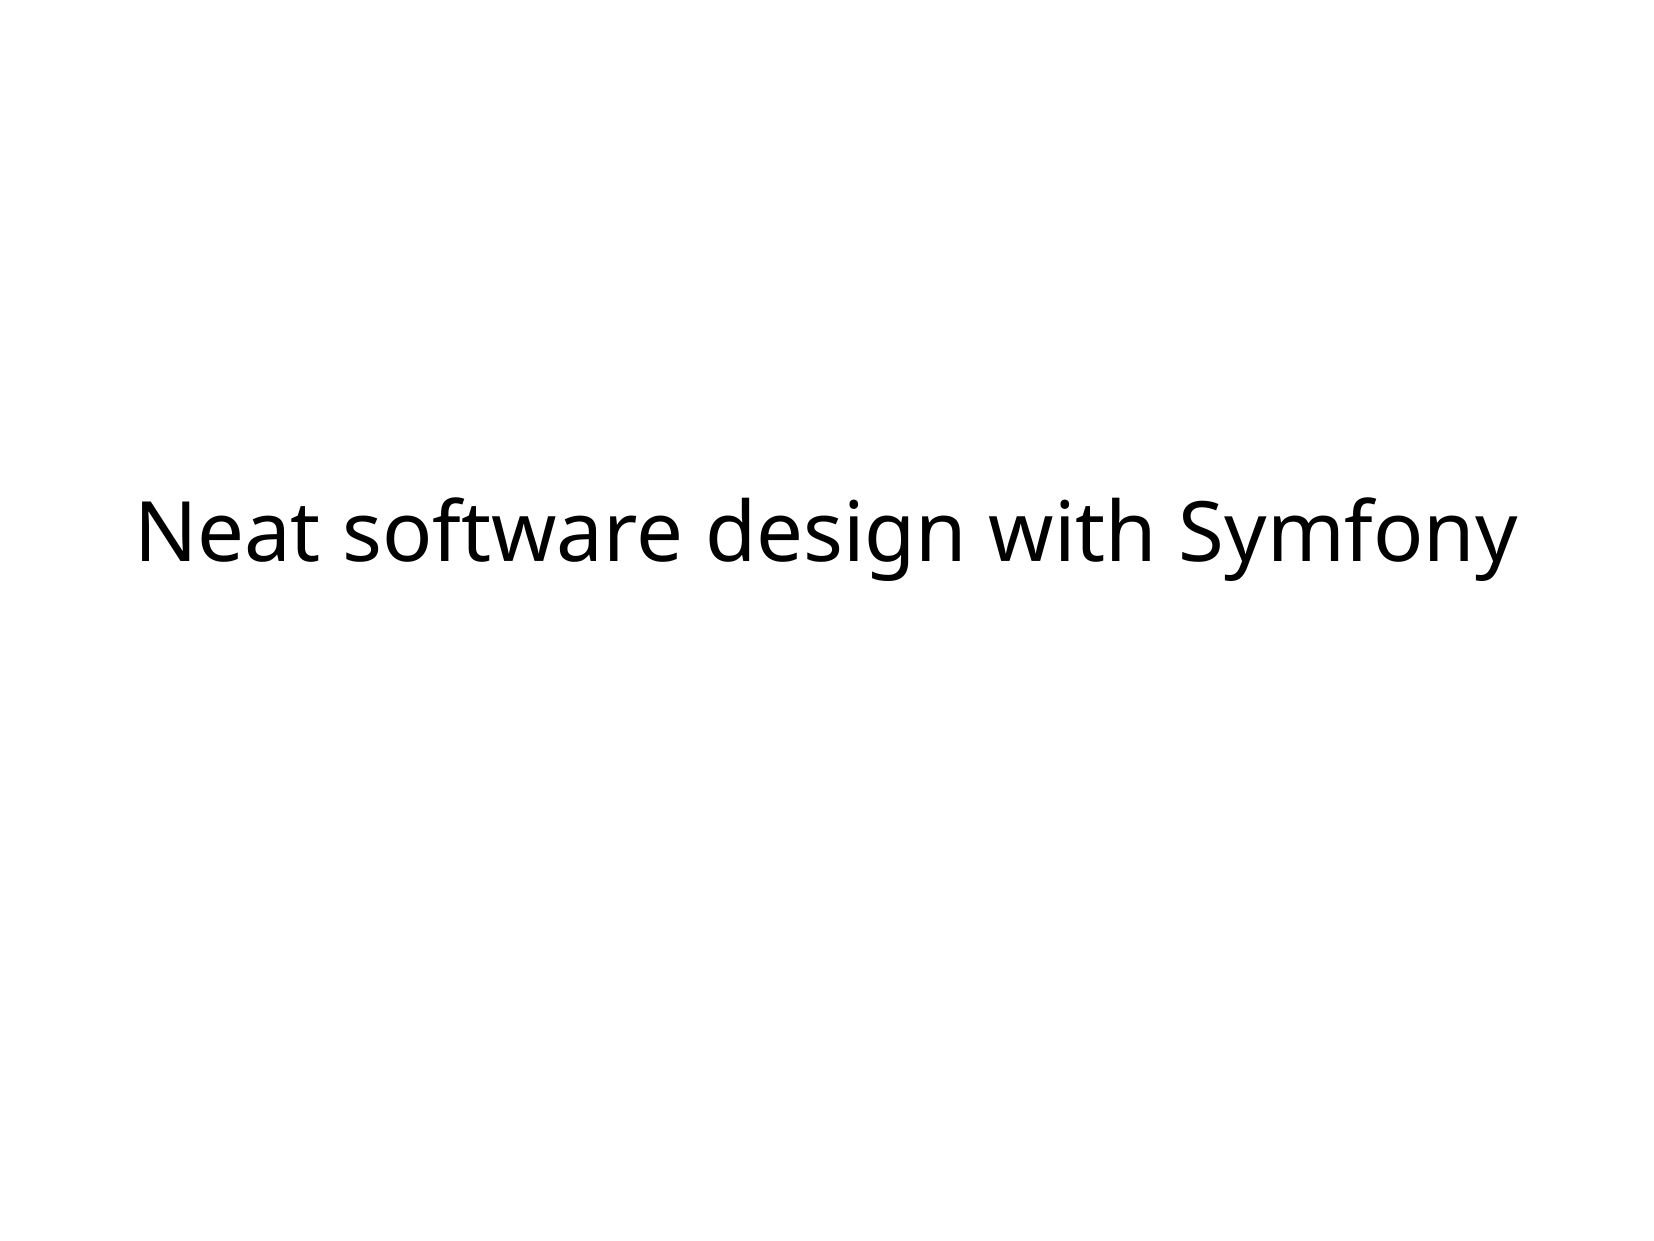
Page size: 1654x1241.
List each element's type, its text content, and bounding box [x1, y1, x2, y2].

subtitle Neat software design with Symfony [82, 49, 1571, 1010]
